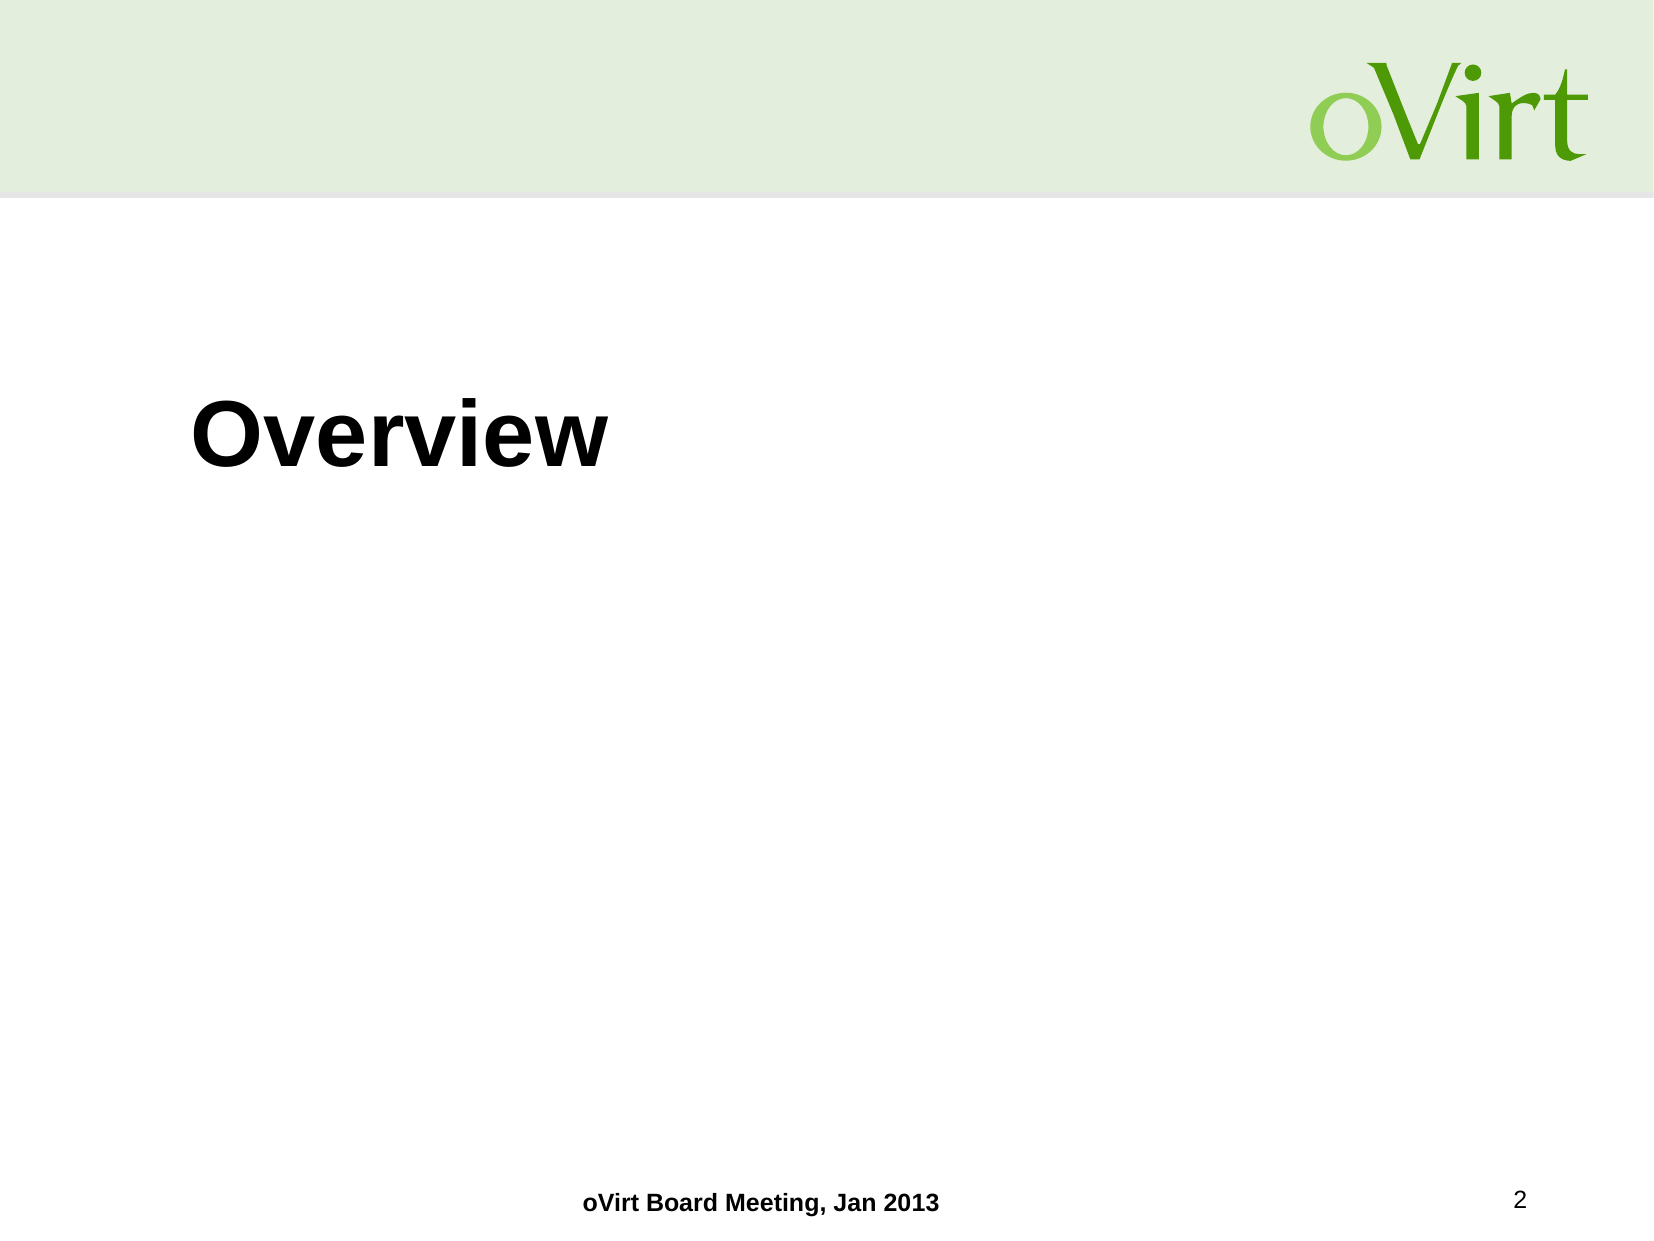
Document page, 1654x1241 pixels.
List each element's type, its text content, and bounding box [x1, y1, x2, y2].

text_box Overview [175, 374, 1549, 510]
